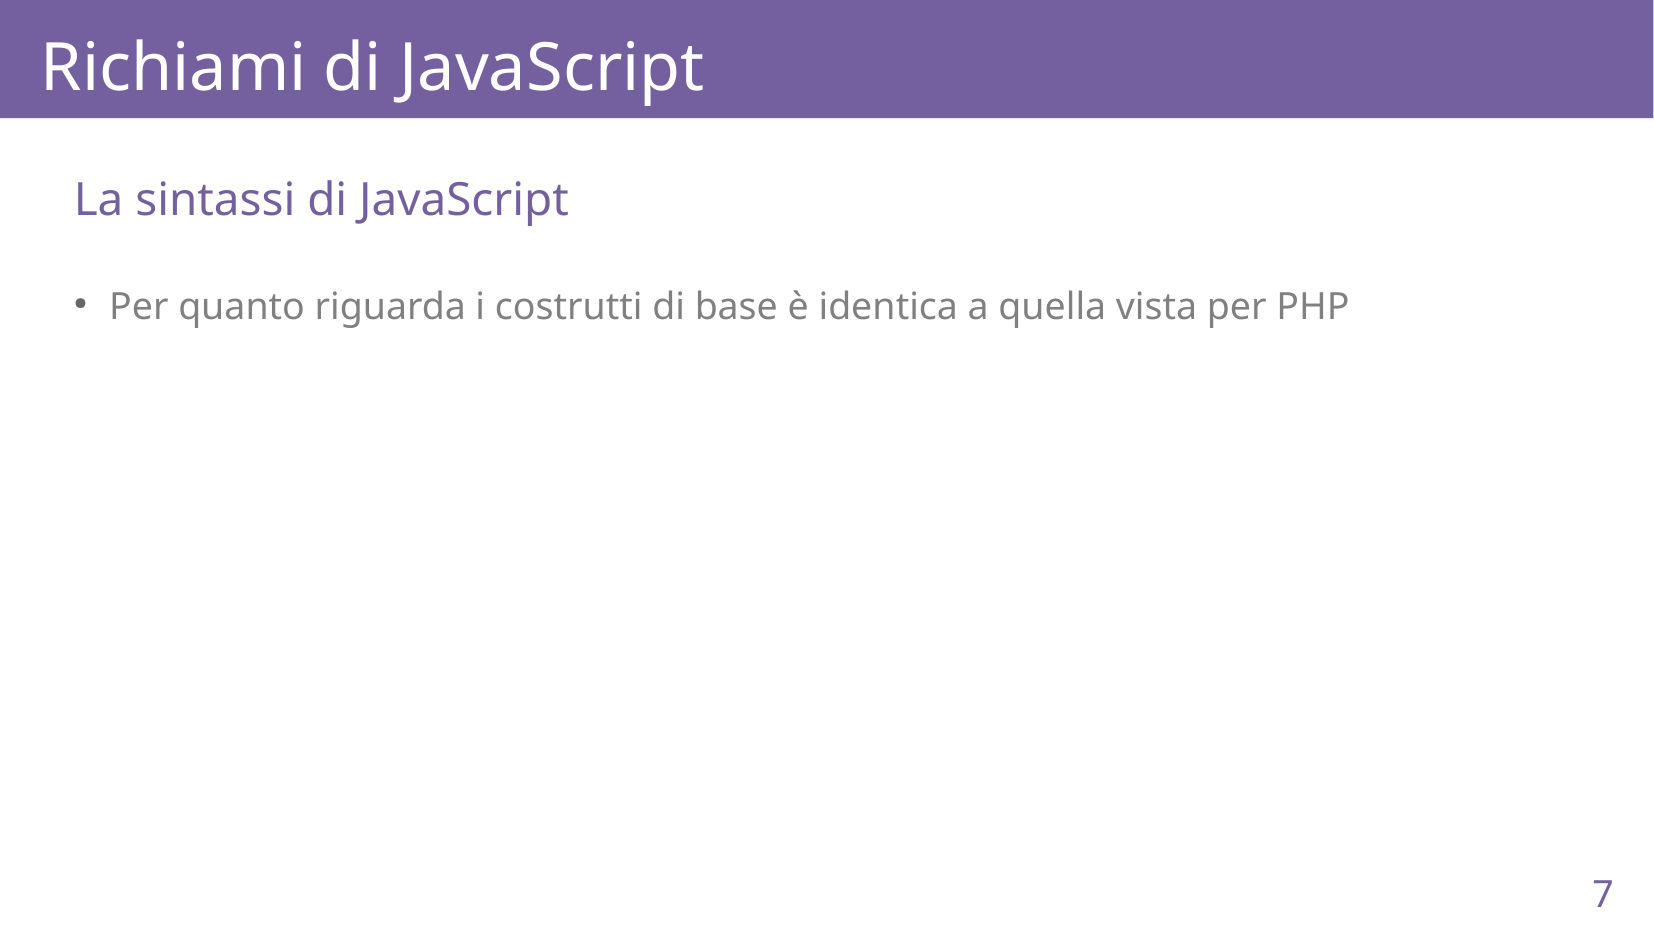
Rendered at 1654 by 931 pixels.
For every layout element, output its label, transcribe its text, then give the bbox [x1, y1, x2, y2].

text_box [0, 0, 1654, 119]
text_box Richiami di JavaScript [25, 11, 942, 107]
text_box La sintassi di JavaScript [59, 158, 1107, 229]
text_box <numero> [1510, 860, 1654, 931]
text_box Per quanto riguarda i costrutti di base è identica a quella vista per PHP [59, 246, 1599, 443]
